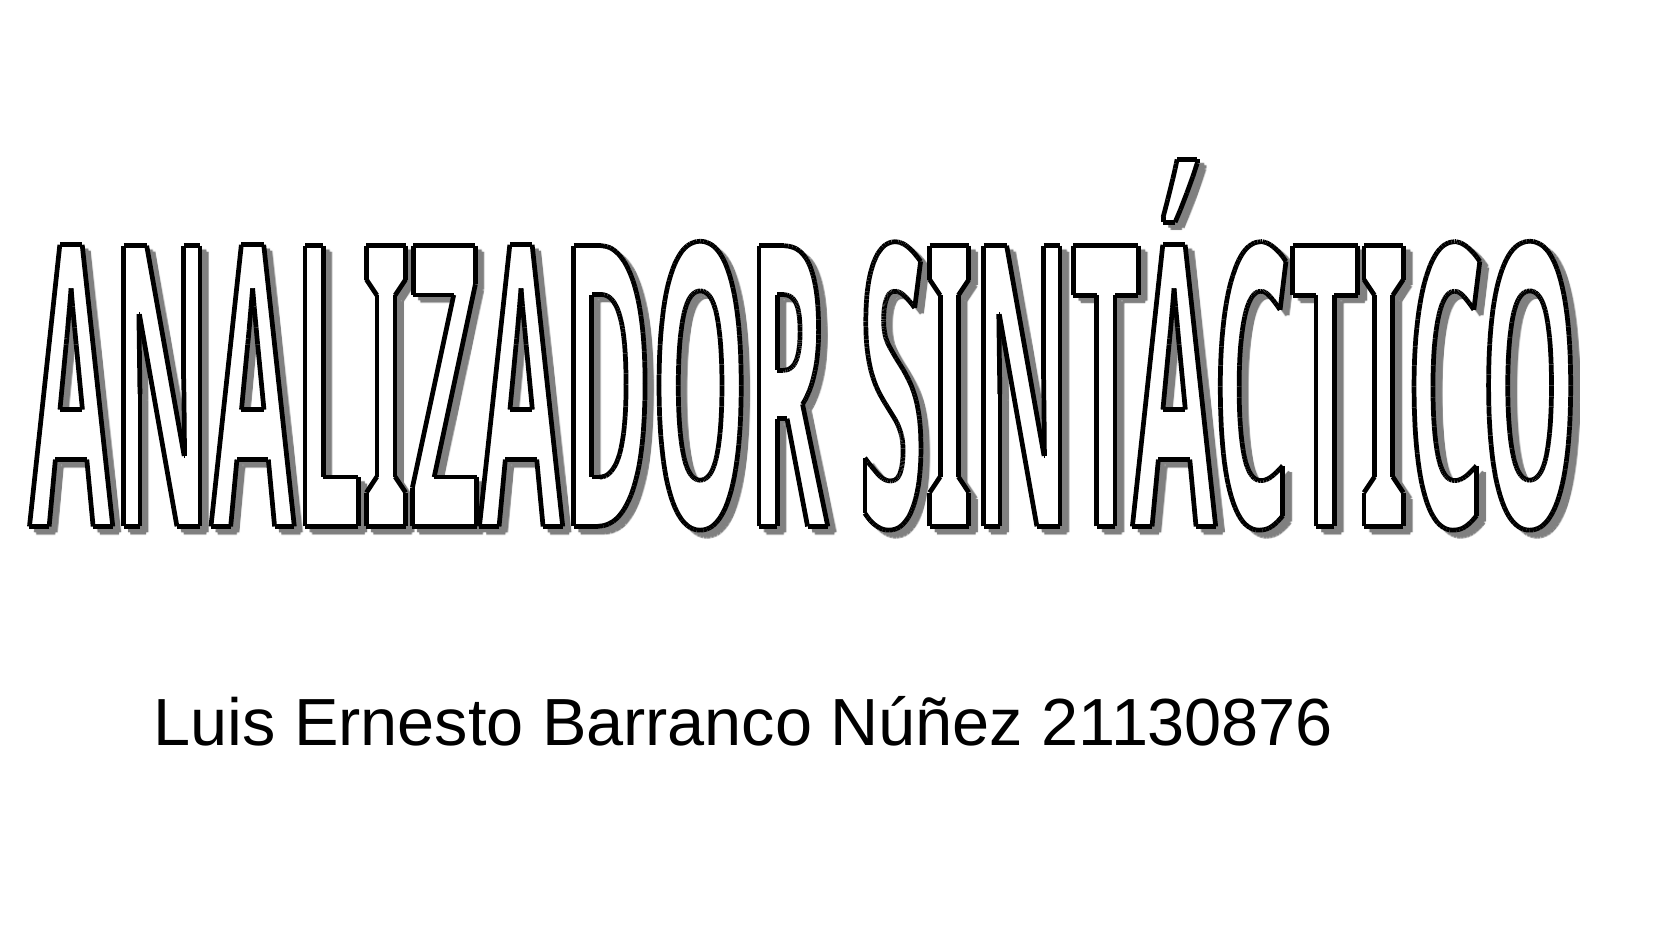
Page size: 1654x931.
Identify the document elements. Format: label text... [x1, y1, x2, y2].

text_box ANALIZADOR SINTÁCTICO [305, 245, 359, 527]
text_box ANALIZADOR SINTÁCTICO [1292, 245, 1358, 527]
text_box ANALIZADOR SINTÁCTICO [29, 244, 113, 527]
text_box ANALIZADOR SINTÁCTICO [573, 245, 646, 527]
text_box ANALIZADOR SINTÁCTICO [479, 244, 563, 527]
text_box ANALIZADOR SINTÁCTICO [1488, 241, 1571, 531]
text_box ANALIZADOR SINTÁCTICO [412, 245, 477, 527]
text_box ANALIZADOR SINTÁCTICO [659, 241, 742, 531]
text_box ANALIZADOR SINTÁCTICO [759, 245, 828, 527]
text_box ANALIZADOR SINTÁCTICO [366, 245, 406, 527]
text_box ANALIZADOR SINTÁCTICO [1220, 241, 1286, 531]
text_box ANALIZADOR SINTÁCTICO [983, 245, 1061, 527]
text_box ANALIZADOR SINTÁCTICO [1132, 244, 1216, 527]
text_box ANALIZADOR SINTÁCTICO [929, 245, 969, 527]
text_box ANALIZADOR SINTÁCTICO [1073, 245, 1139, 527]
text_box ANALIZADOR SINTÁCTICO [210, 244, 295, 527]
text_box ANALIZADOR SINTÁCTICO [1163, 159, 1198, 223]
list Luis Ernesto Barranco Núñez 21130876 [82, 685, 1571, 852]
text_box ANALIZADOR SINTÁCTICO [1363, 245, 1404, 527]
text_box ANALIZADOR SINTÁCTICO [123, 245, 201, 527]
text_box ANALIZADOR SINTÁCTICO [864, 241, 921, 531]
text_box ANALIZADOR SINTÁCTICO [1414, 241, 1480, 531]
